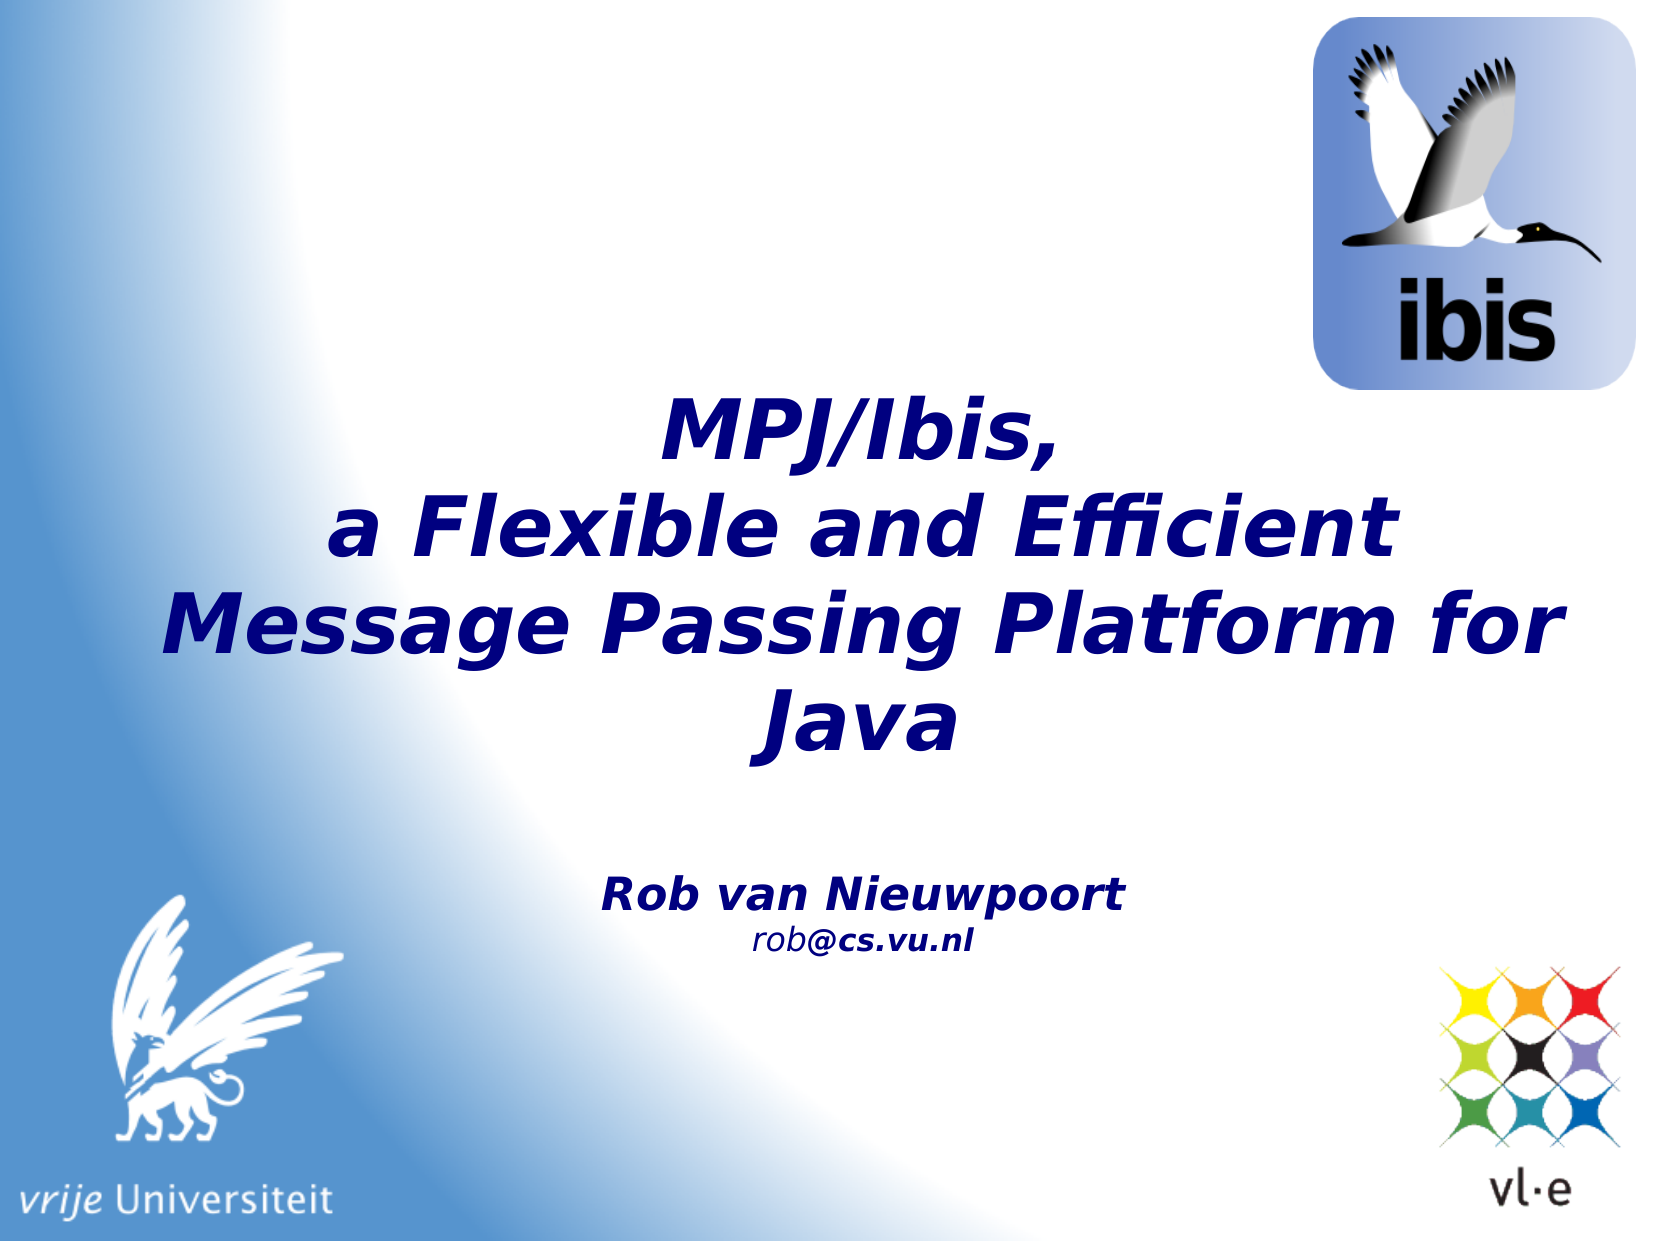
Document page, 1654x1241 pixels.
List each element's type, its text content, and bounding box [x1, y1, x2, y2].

title MPJ/Ibis, a Flexible and Efficient Message Passing Platform for Java Rob van Nieuwpoort rob@cs.vu.nl [156, 382, 1569, 1093]
picture [0, 0, 1654, 1241]
